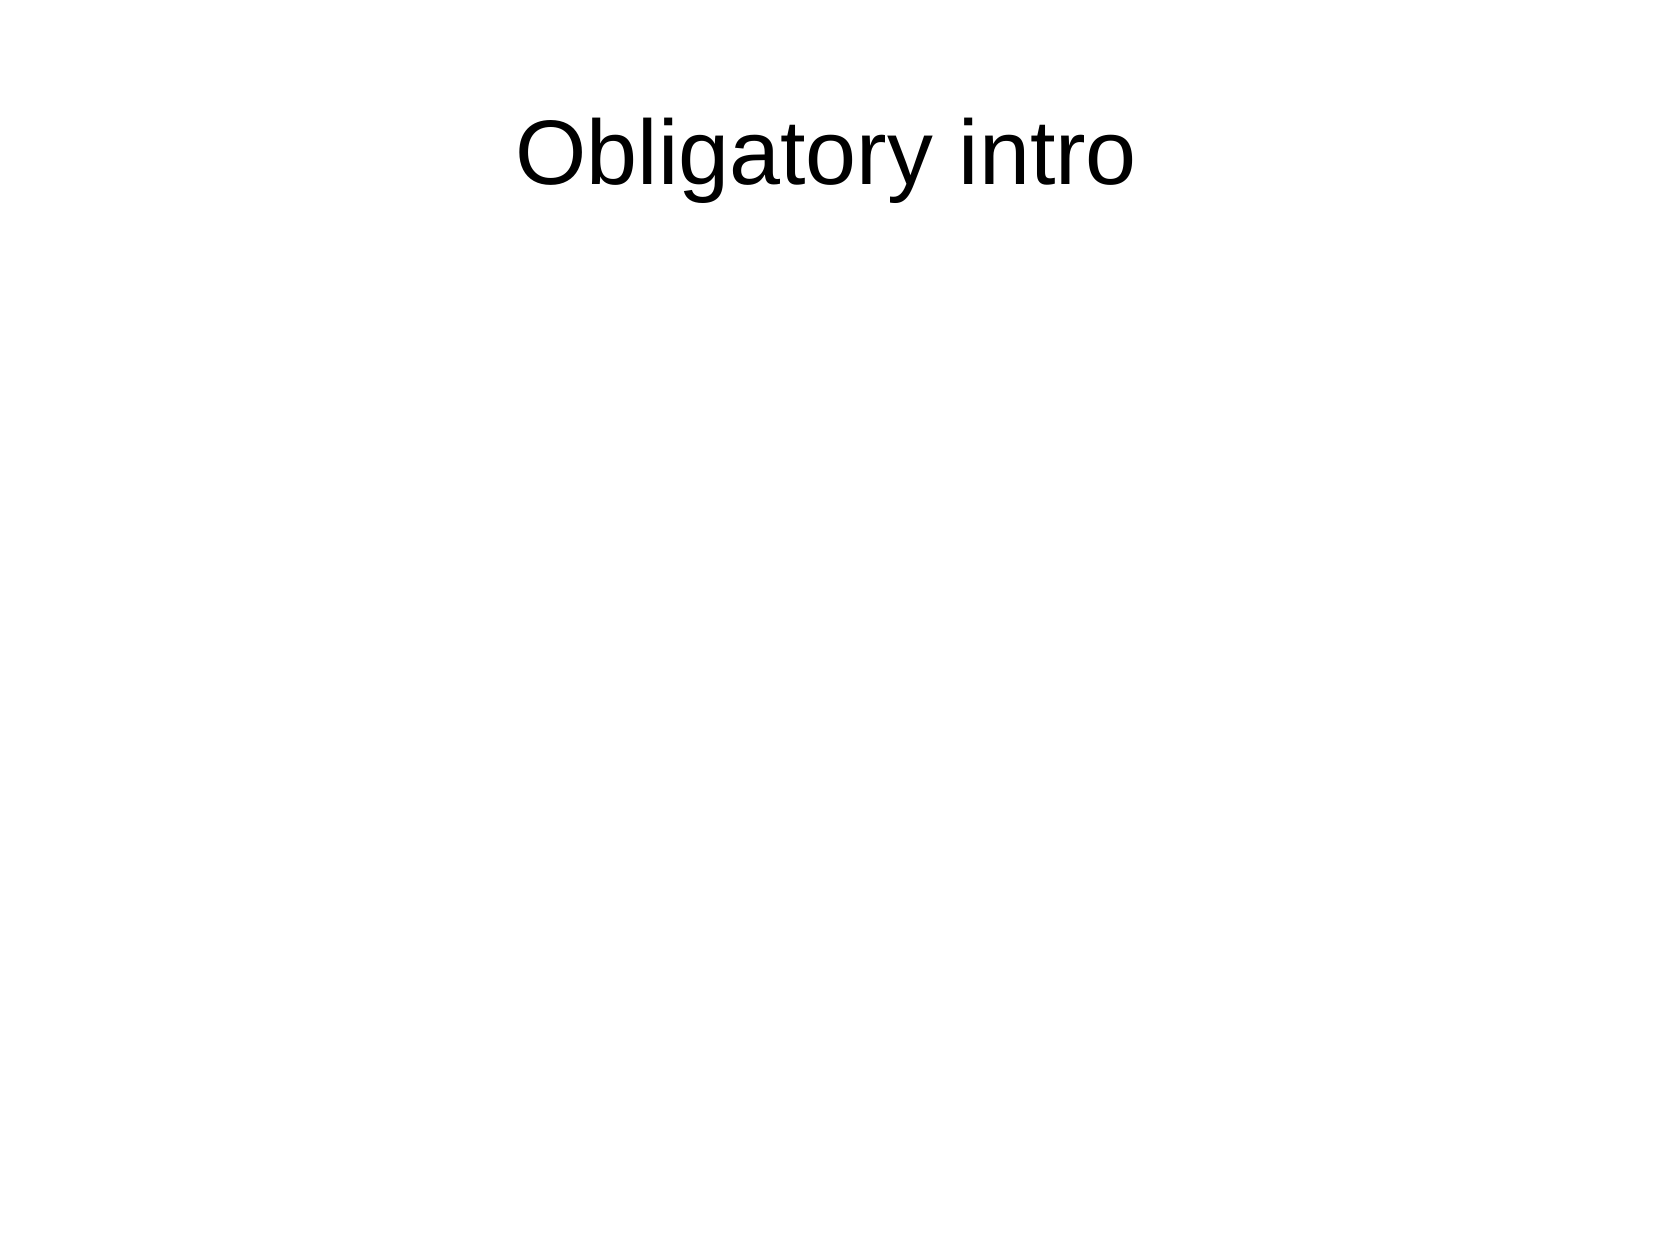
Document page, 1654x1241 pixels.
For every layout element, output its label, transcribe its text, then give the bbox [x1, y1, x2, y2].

title Obligatory intro [82, 49, 1571, 257]
